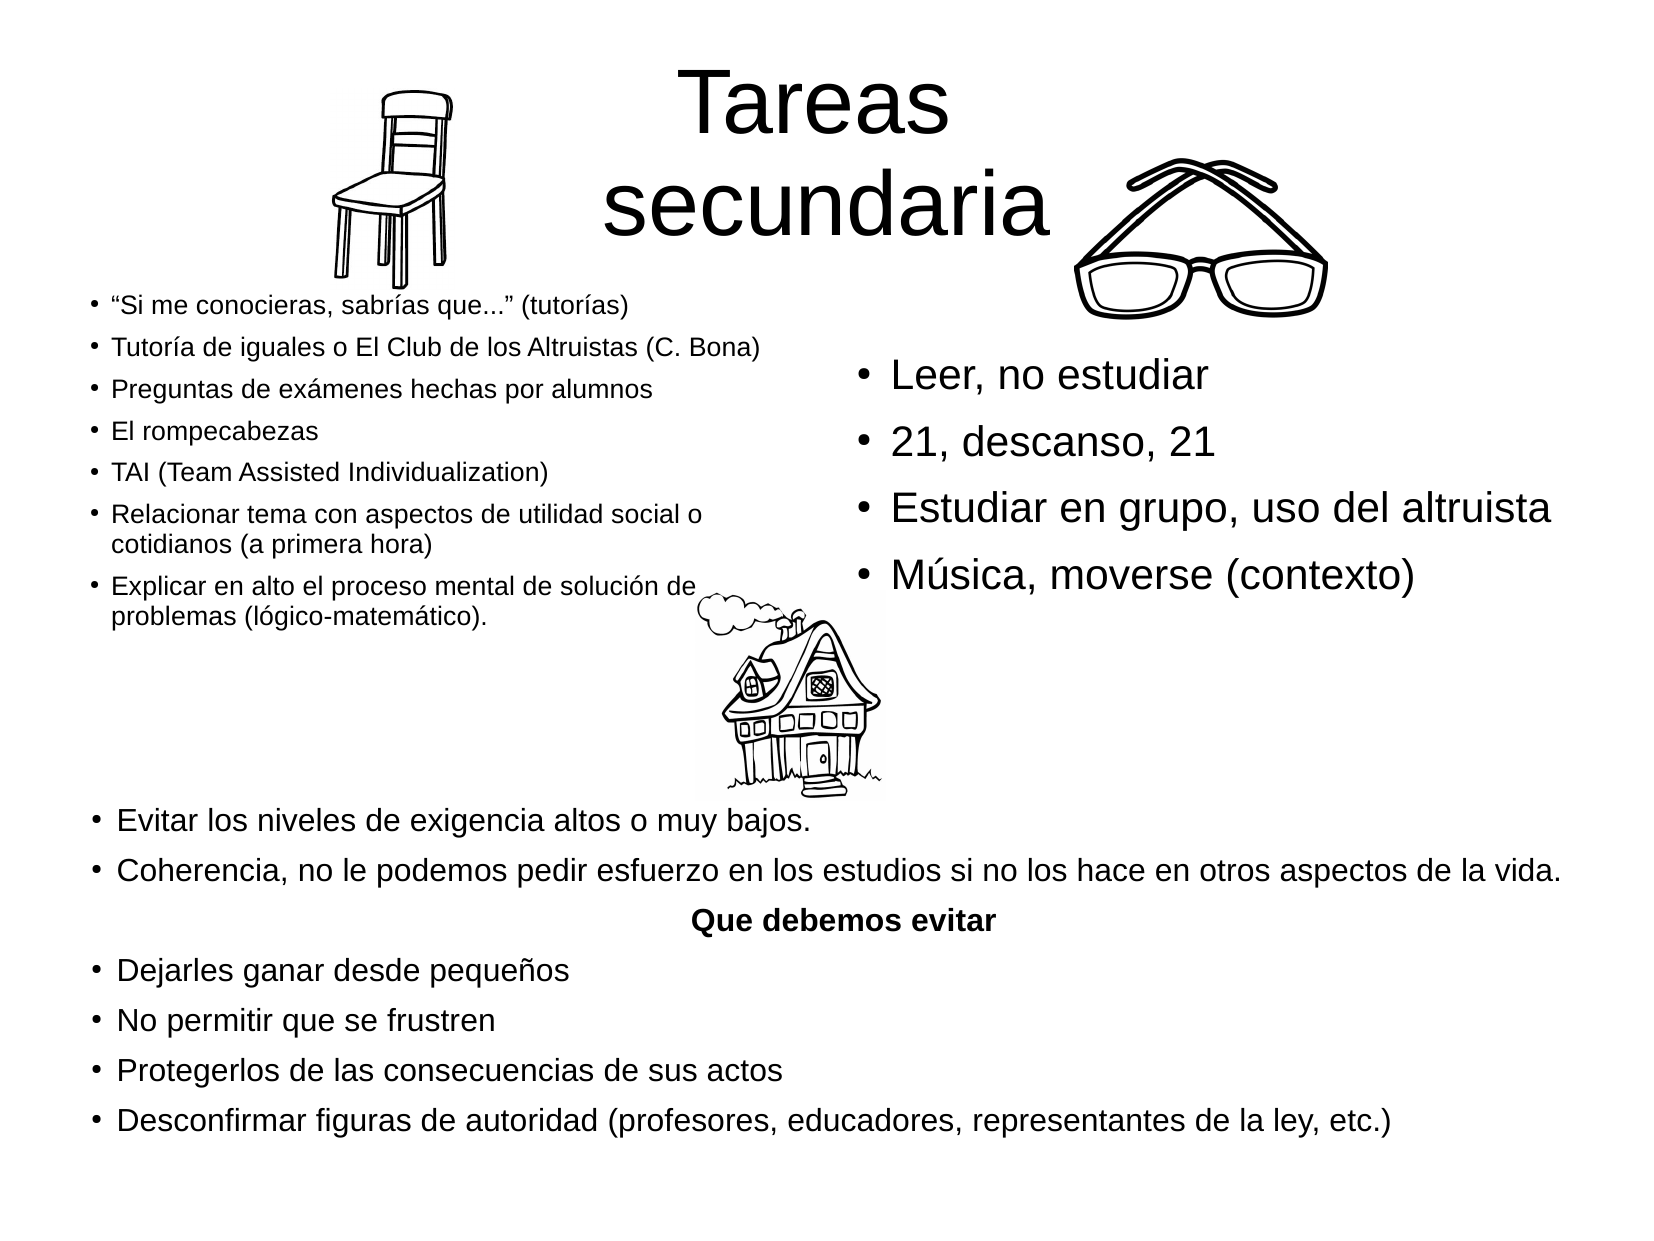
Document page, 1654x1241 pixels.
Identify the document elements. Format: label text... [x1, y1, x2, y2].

list “Si me conocieras, sabrías que...” (tutorías) Tutoría de iguales o El Club de los Altruistas (C. Bona) Preguntas de exámenes hechas por alumnos El rompecabezas TAI (Team Assisted Individualization) Relacionar tema con aspectos de utilidad social o cotidianos (a primera hora) Explicar en alto el proceso mental de solución de problemas (lógico-matemático). [82, 290, 809, 634]
picture [330, 88, 455, 290]
title Tareas secundaria [82, 49, 1571, 257]
picture [695, 590, 886, 801]
picture [1074, 146, 1328, 331]
list Evitar los niveles de exigencia altos o muy bajos. Coherencia, no le podemos pedir esfuerzo en los estudios si no los hace en otros aspectos de la vida. Que debemos evitar Dejarles ganar desde pequeños No permitir que se frustren Protegerlos de las consecuencias de sus actos Desconfirmar figuras de autoridad (profesores, educadores, representantes de la ley, etc.) [82, 802, 1571, 1146]
list Leer, no estudiar 21, descanso, 21 Estudiar en grupo, uso del altruista Música, moverse (contexto) [845, 290, 1572, 634]
